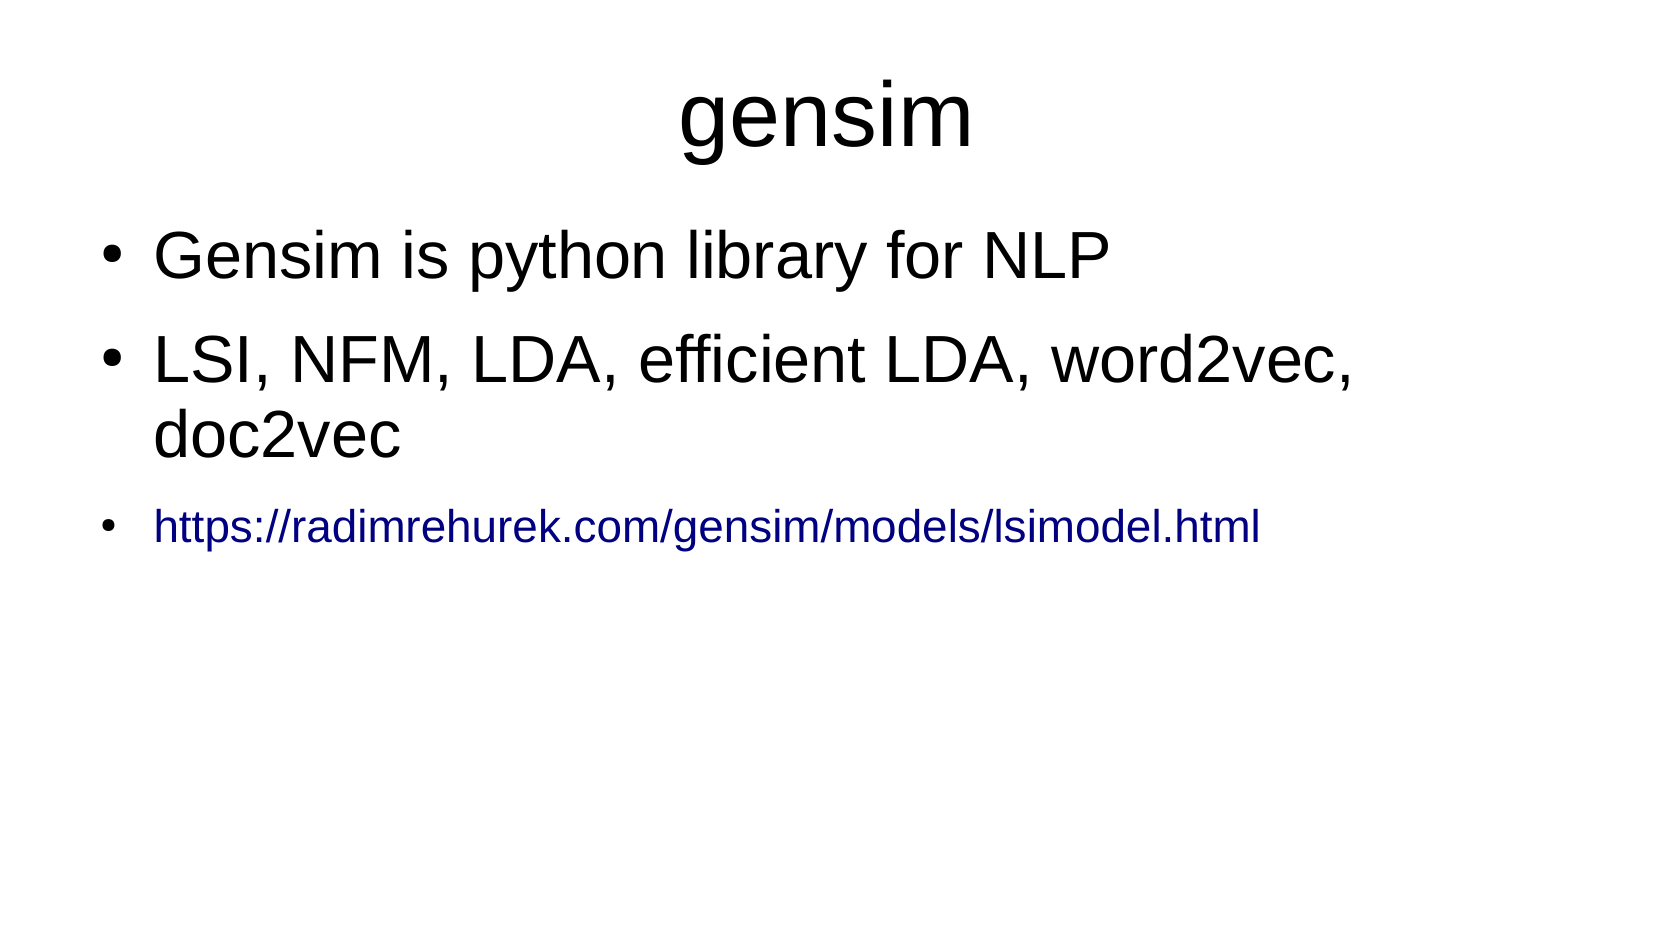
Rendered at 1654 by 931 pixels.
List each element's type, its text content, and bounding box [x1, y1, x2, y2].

list Gensim is python library for NLP LSI, NFM, LDA, efficient LDA, word2vec, doc2vec https://radimrehurek.com/gensim/models/lsimodel.html [82, 217, 1571, 758]
title gensim [82, 37, 1571, 193]
